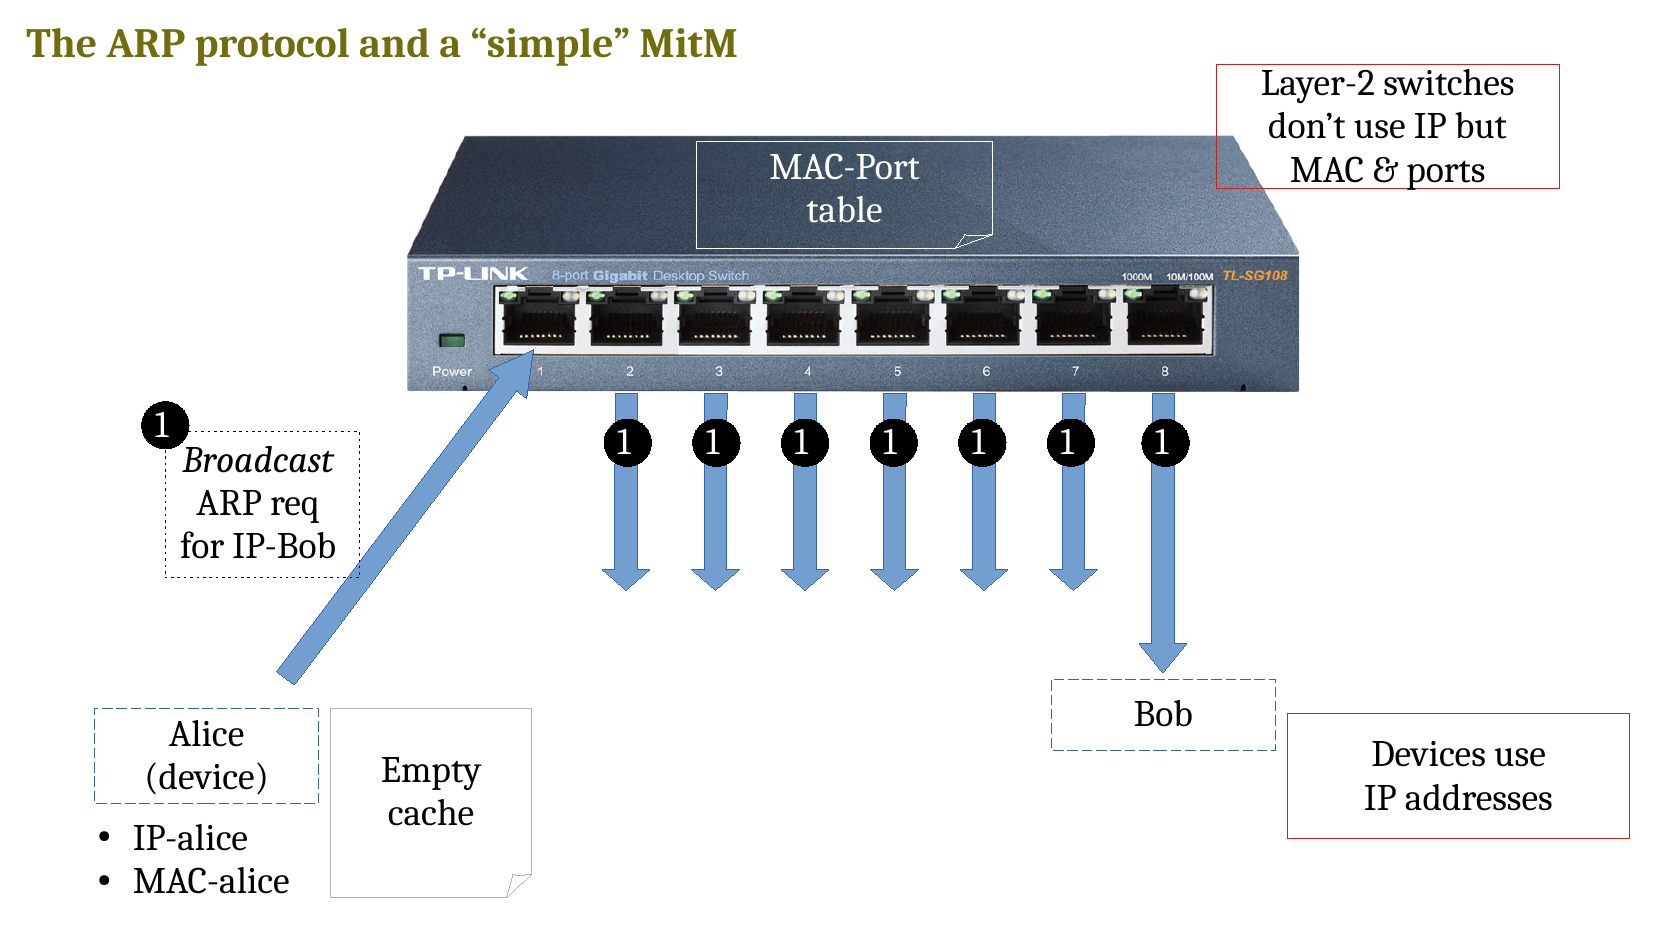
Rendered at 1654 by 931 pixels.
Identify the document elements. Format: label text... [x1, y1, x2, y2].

picture [404, 129, 1300, 403]
text_box Layer-2 switches don’t use IP but MAC & ports [1216, 64, 1560, 189]
text_box [794, 393, 817, 413]
text_box IP-alice MAC-alice [82, 809, 309, 912]
text_box 1 [779, 413, 831, 473]
text_box [1152, 393, 1175, 413]
text_box Empty cache [330, 708, 532, 898]
text_box Alice (device) [94, 708, 319, 804]
text_box [870, 473, 919, 591]
text_box 1 [139, 396, 191, 455]
text_box 1 [1045, 413, 1096, 473]
text_box [973, 393, 996, 413]
text_box [615, 393, 638, 413]
text_box [276, 349, 534, 685]
text_box [602, 473, 650, 591]
text_box [1139, 473, 1187, 673]
text_box 1 [1140, 413, 1191, 473]
text_box The ARP protocol and a “simple” MitM [11, 12, 1193, 77]
text_box Bob [1051, 679, 1276, 751]
text_box 1 [868, 413, 919, 473]
text_box [781, 473, 829, 591]
text_box [691, 473, 740, 591]
text_box Devices use IP addresses [1287, 713, 1630, 839]
text_box MAC-Port table [696, 141, 993, 249]
text_box 1 [956, 413, 1008, 473]
text_box 1 [691, 413, 742, 473]
text_box [1049, 473, 1098, 591]
text_box [960, 473, 1008, 591]
text_box [1062, 393, 1086, 413]
text_box 1 [602, 413, 653, 473]
text_box [704, 393, 728, 413]
text_box [883, 393, 907, 413]
text_box Broadcast ARP req for IP-Bob [165, 431, 360, 578]
